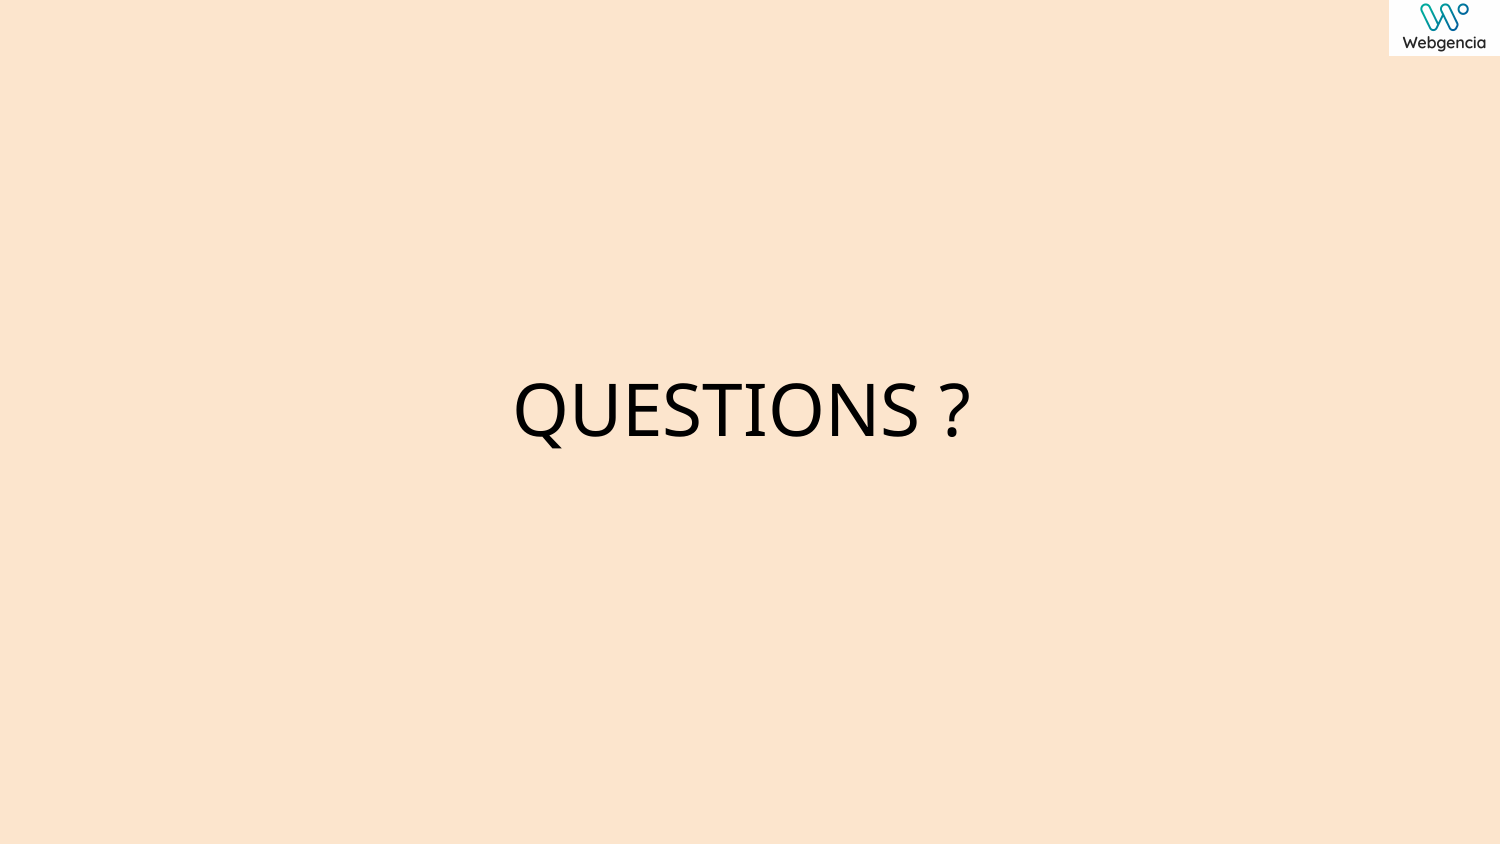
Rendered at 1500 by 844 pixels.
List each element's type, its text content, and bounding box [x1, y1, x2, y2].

picture [1389, 0, 1500, 56]
text_box QUESTIONS ? [395, 348, 1089, 481]
